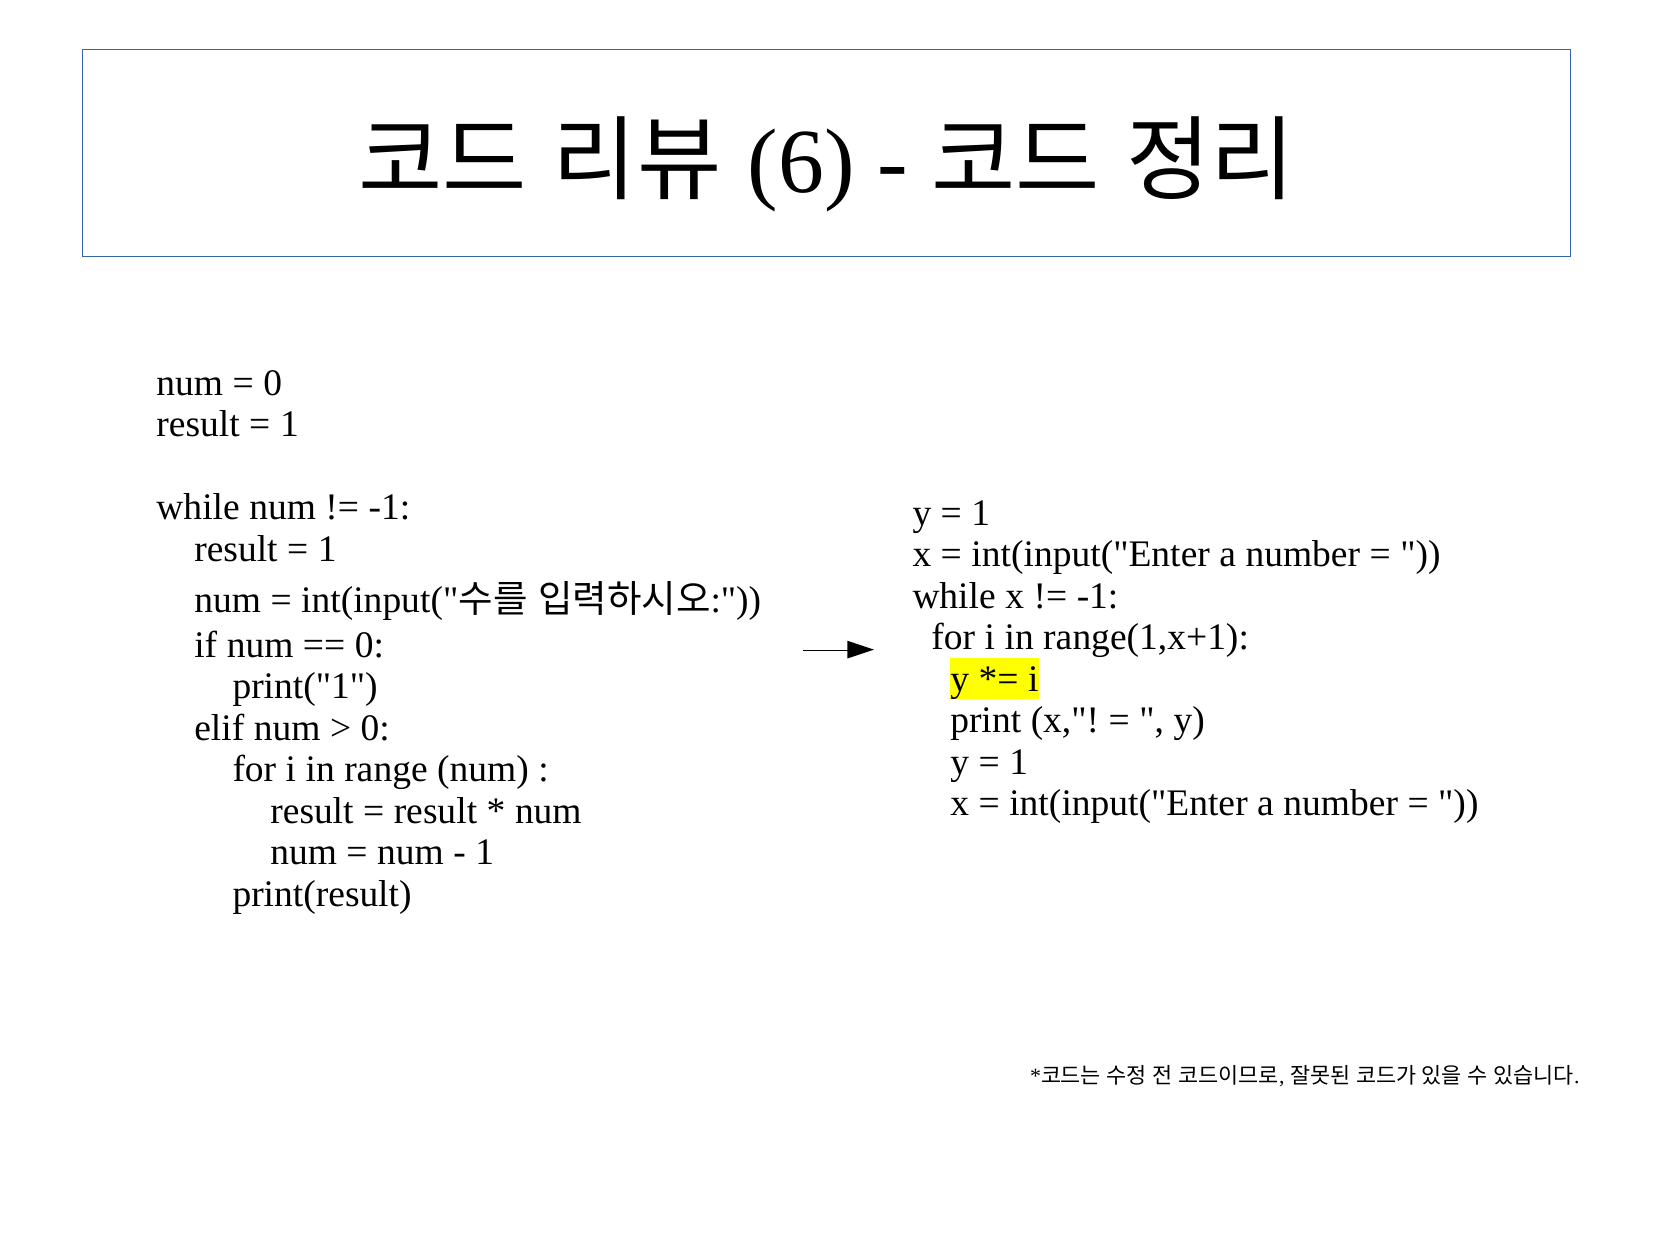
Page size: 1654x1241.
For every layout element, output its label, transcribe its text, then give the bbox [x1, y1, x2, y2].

text_box y = 1 x = int(input("Enter a number = ")) while x != -1: for i in range(1,x+1): y *= i print (x,"! = ", y) y = 1 x = int(input("Enter a number = ")) [897, 484, 1560, 832]
text_box num = 0 result = 1 while num != -1: result = 1 num = int(input("수를 입력하시오:")) if num == 0: print("1") elif num > 0: for i in range (num) : result = result * num num = num - 1 print(result) [141, 354, 1016, 937]
title 코드 리뷰 (6) - 코드 정리 [82, 49, 1571, 257]
text_box *코드는 수정 전 코드이므로, 잘못된 코드가 있을 수 있습니다. [1015, 1051, 1654, 1233]
